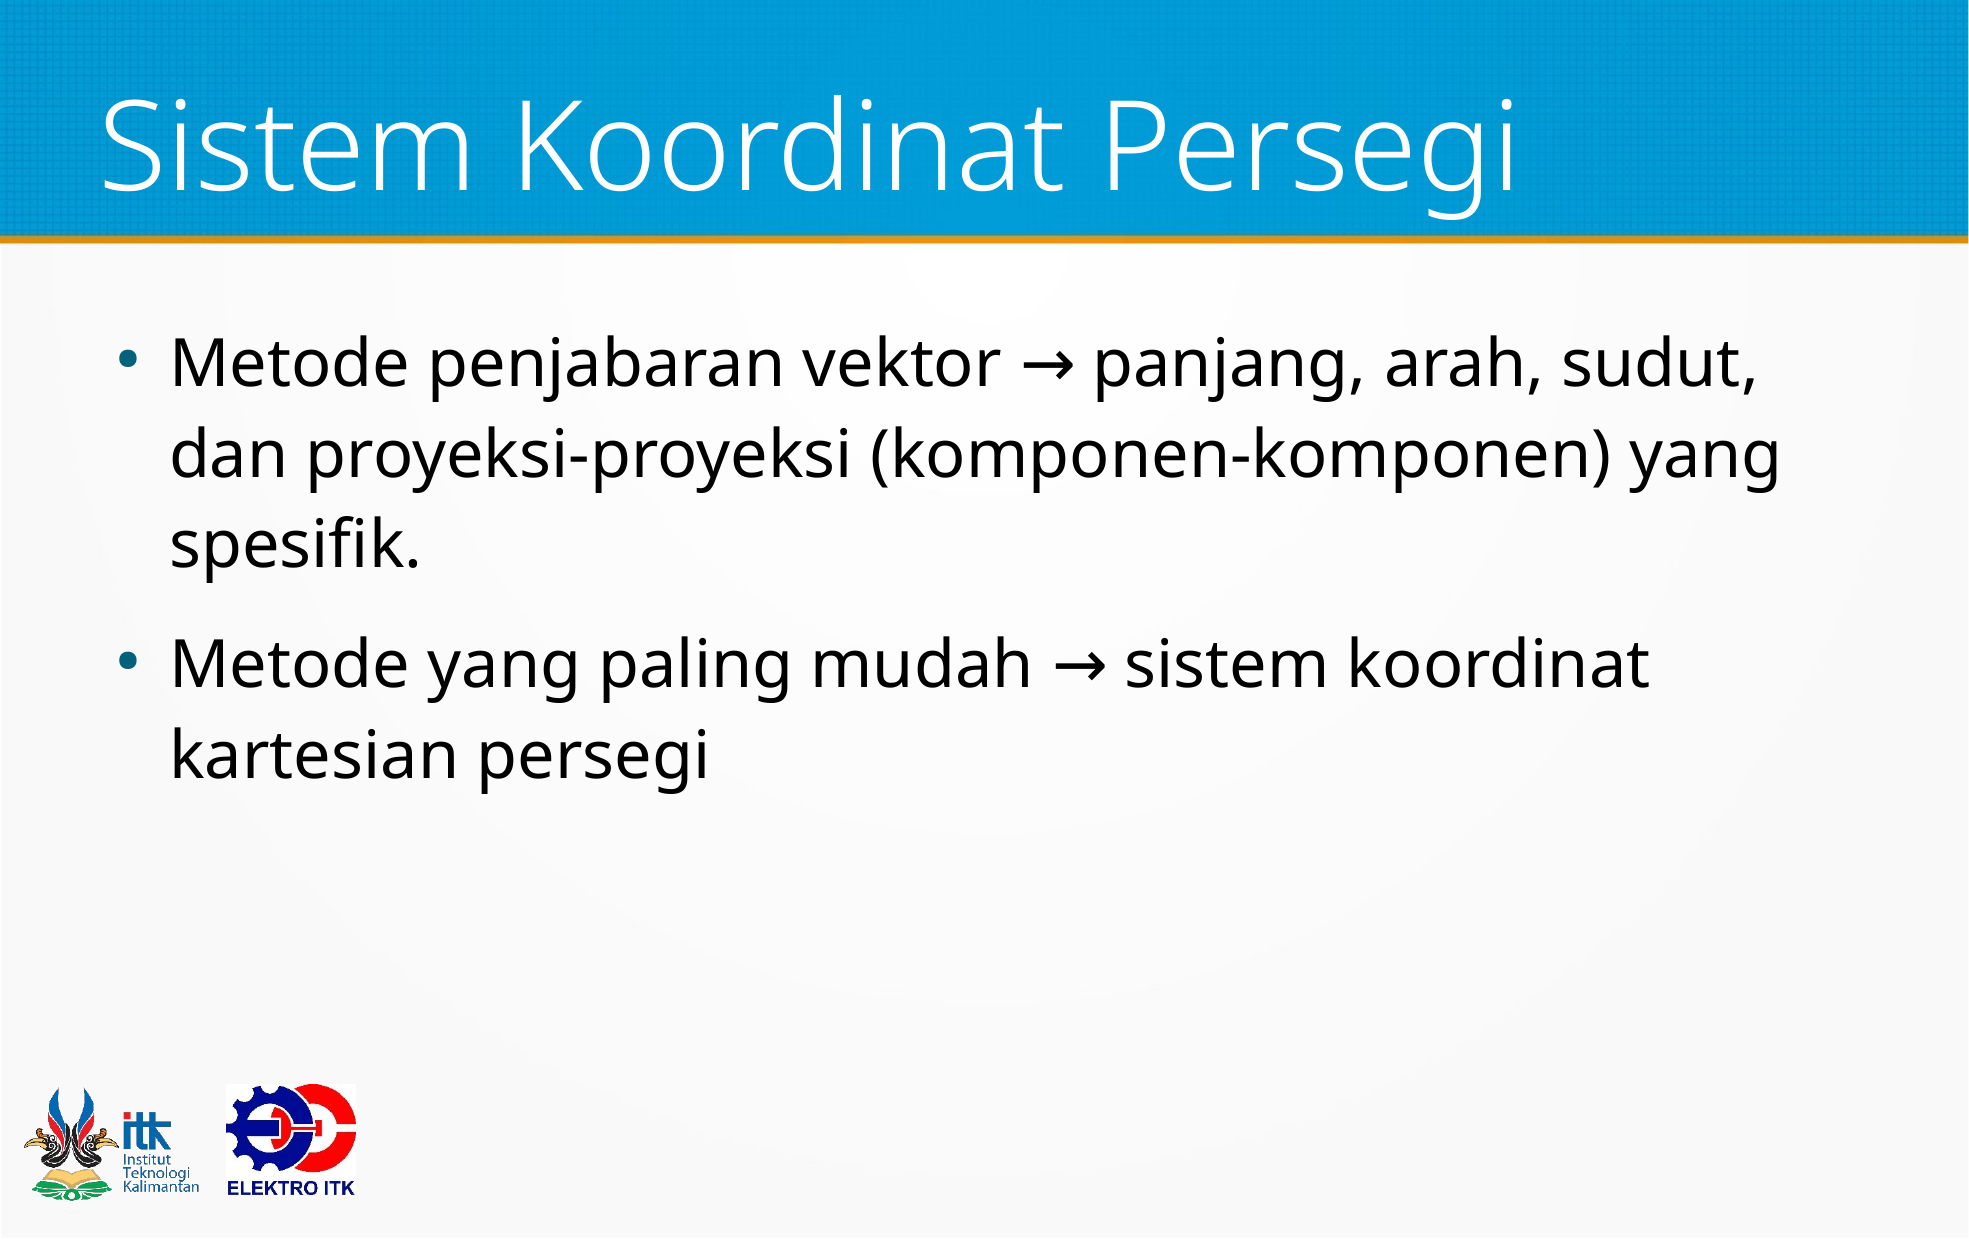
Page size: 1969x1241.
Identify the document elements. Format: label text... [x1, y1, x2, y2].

list Metode penjabaran vektor → panjang, arah, sudut, dan proyeksi-proyeksi (komponen-komponen) yang spesifik. Metode yang paling mudah → sistem koordinat kartesian persegi [98, 315, 1861, 1081]
title Sistem Koordinat Persegi [98, 19, 1870, 227]
picture [0, 233, 1969, 1241]
